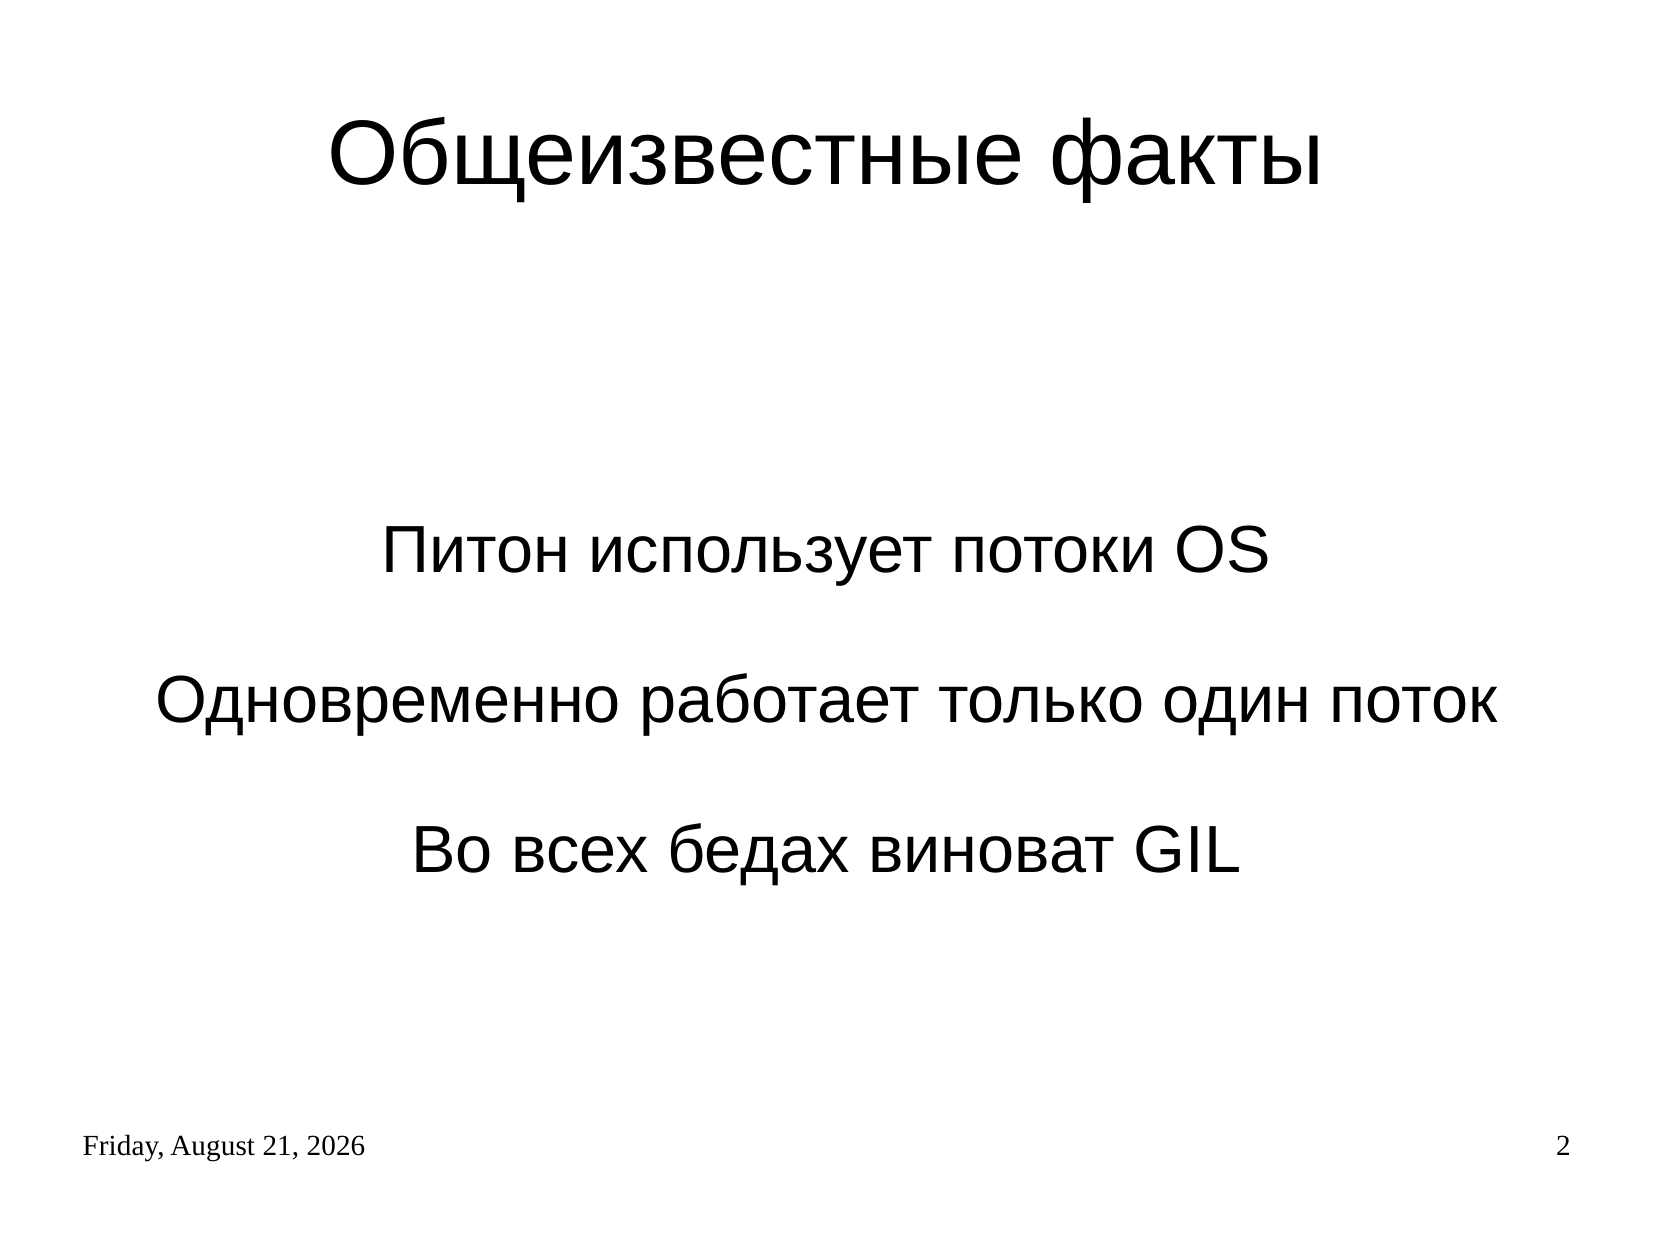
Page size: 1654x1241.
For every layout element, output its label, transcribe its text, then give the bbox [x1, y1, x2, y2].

subtitle Питон использует потоки OS Одновременно работает только один поток Во всех бедах виноват GIL [82, 290, 1571, 1109]
title Общеизвестные факты [82, 49, 1571, 257]
